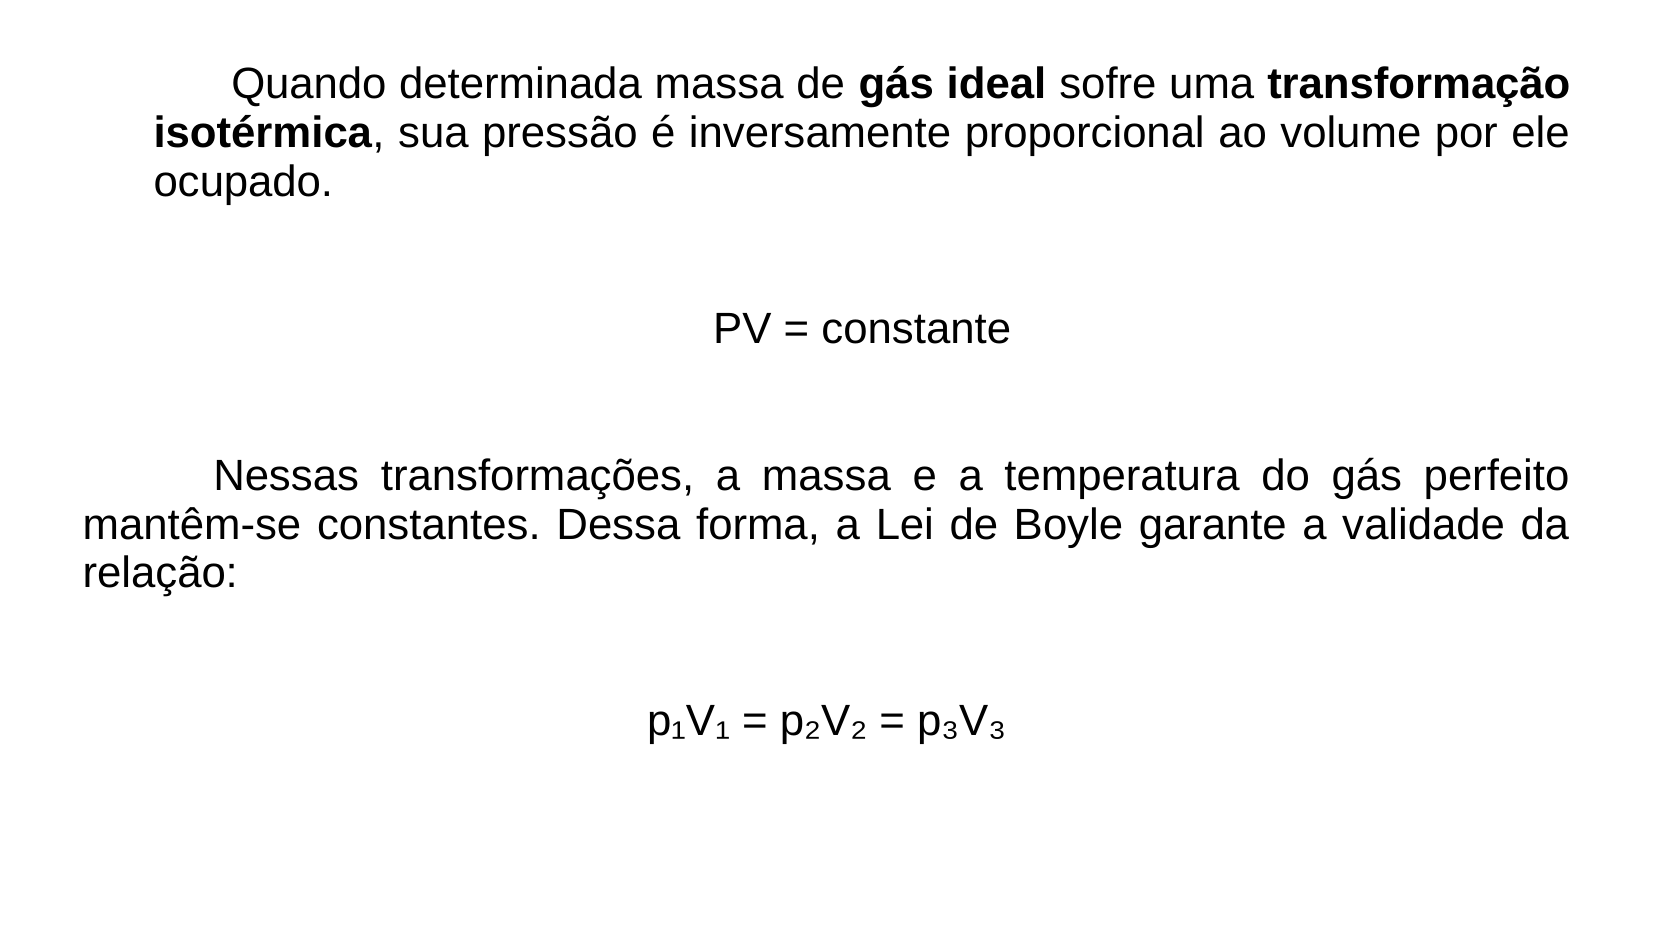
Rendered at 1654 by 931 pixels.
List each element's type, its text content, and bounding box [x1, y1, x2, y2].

list Quando determinada massa de gás ideal sofre uma transformação isotérmica, sua pressão é inversamente proporcional ao volume por ele ocupado. PV = constante Nessas transformações, a massa e a temperatura do gás perfeito mantêm-se constantes. Dessa forma, a Lei de Boyle garante a validade da relação: p₁V₁ = p₂V₂ = p₃V₃ [82, 59, 1571, 758]
